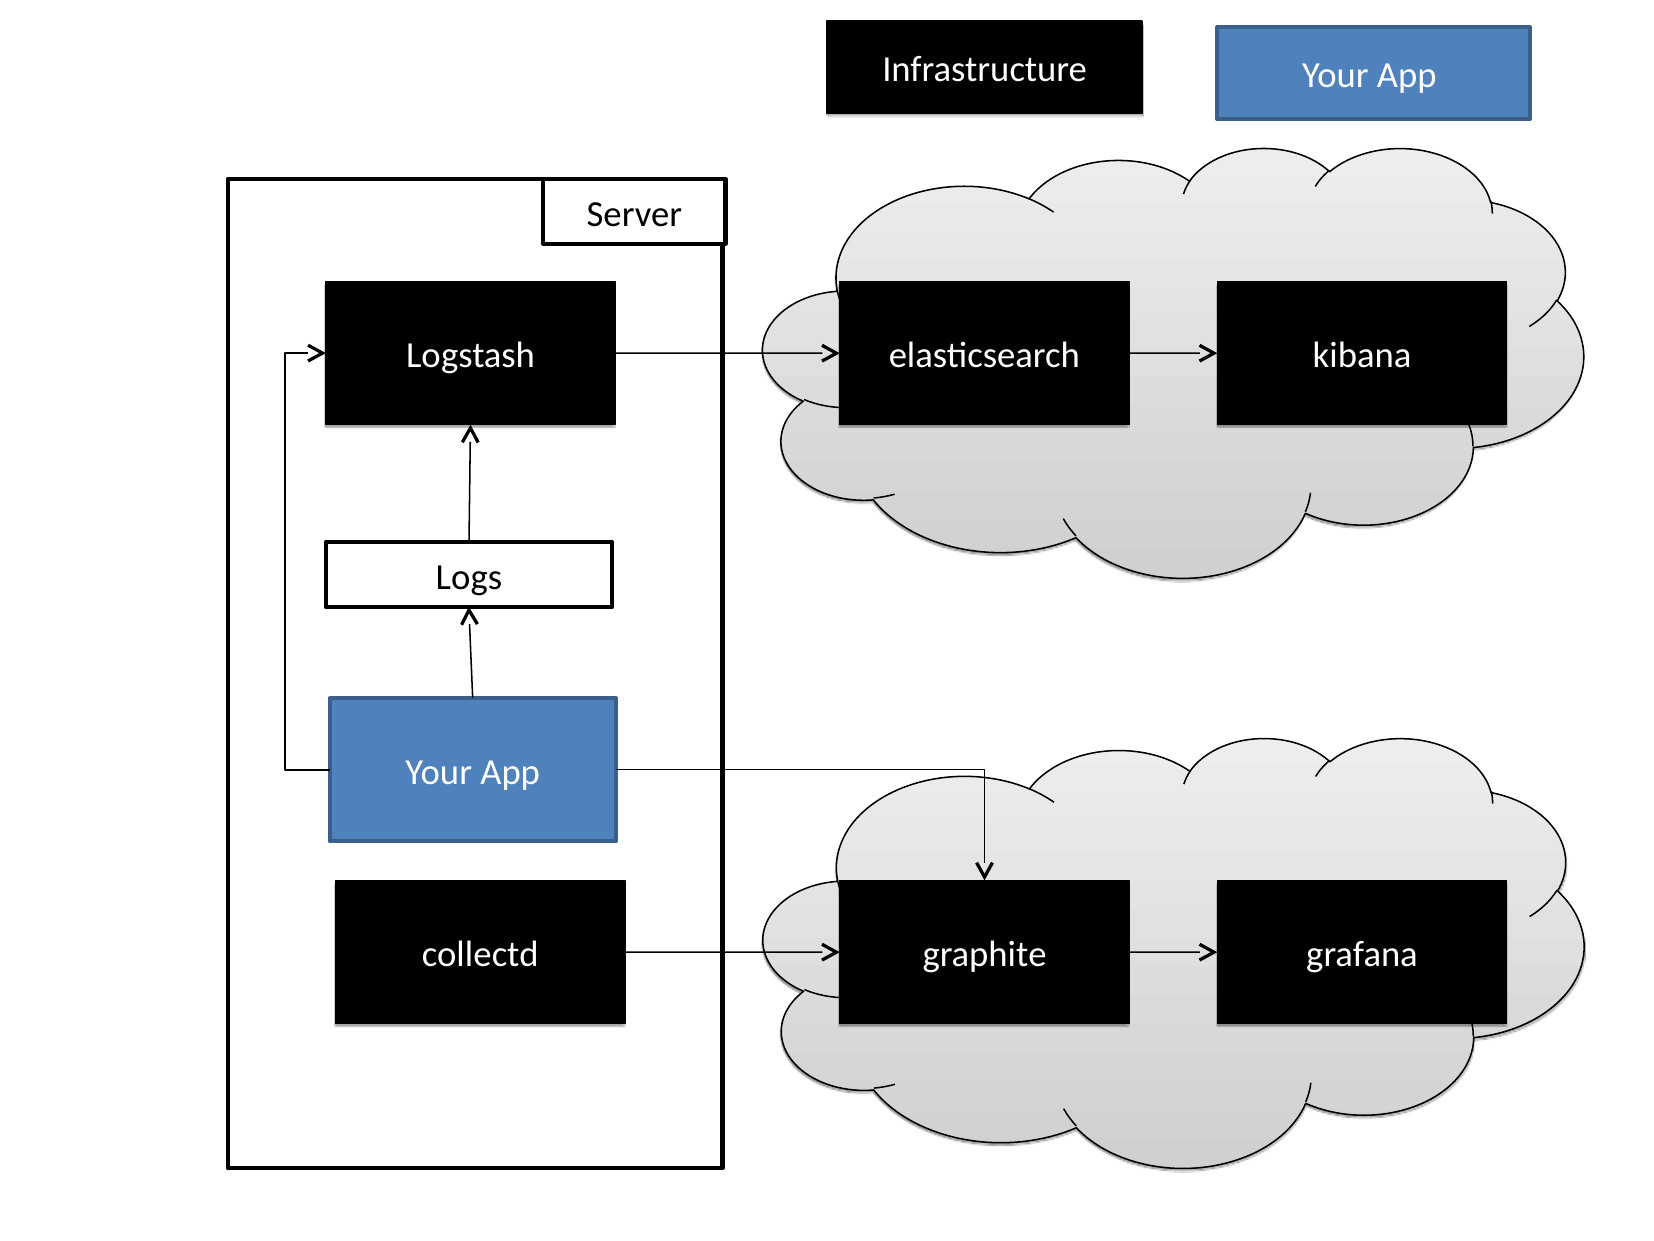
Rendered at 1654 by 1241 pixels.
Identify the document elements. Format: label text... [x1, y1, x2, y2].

text_box Your App [329, 698, 617, 842]
text_box [762, 148, 1584, 579]
text_box elasticsearch [839, 281, 1130, 425]
text_box graphite [839, 880, 1130, 1024]
text_box Logs [325, 541, 613, 607]
text_box grafana [1217, 880, 1507, 1024]
text_box Your App [1217, 26, 1530, 120]
text_box [227, 178, 723, 1169]
text_box [762, 738, 1585, 1169]
text_box Logstash [325, 281, 616, 425]
text_box collectd [335, 880, 625, 1024]
text_box kibana [1217, 281, 1507, 425]
text_box Server [543, 178, 726, 244]
text_box Infrastructure [827, 21, 1143, 114]
